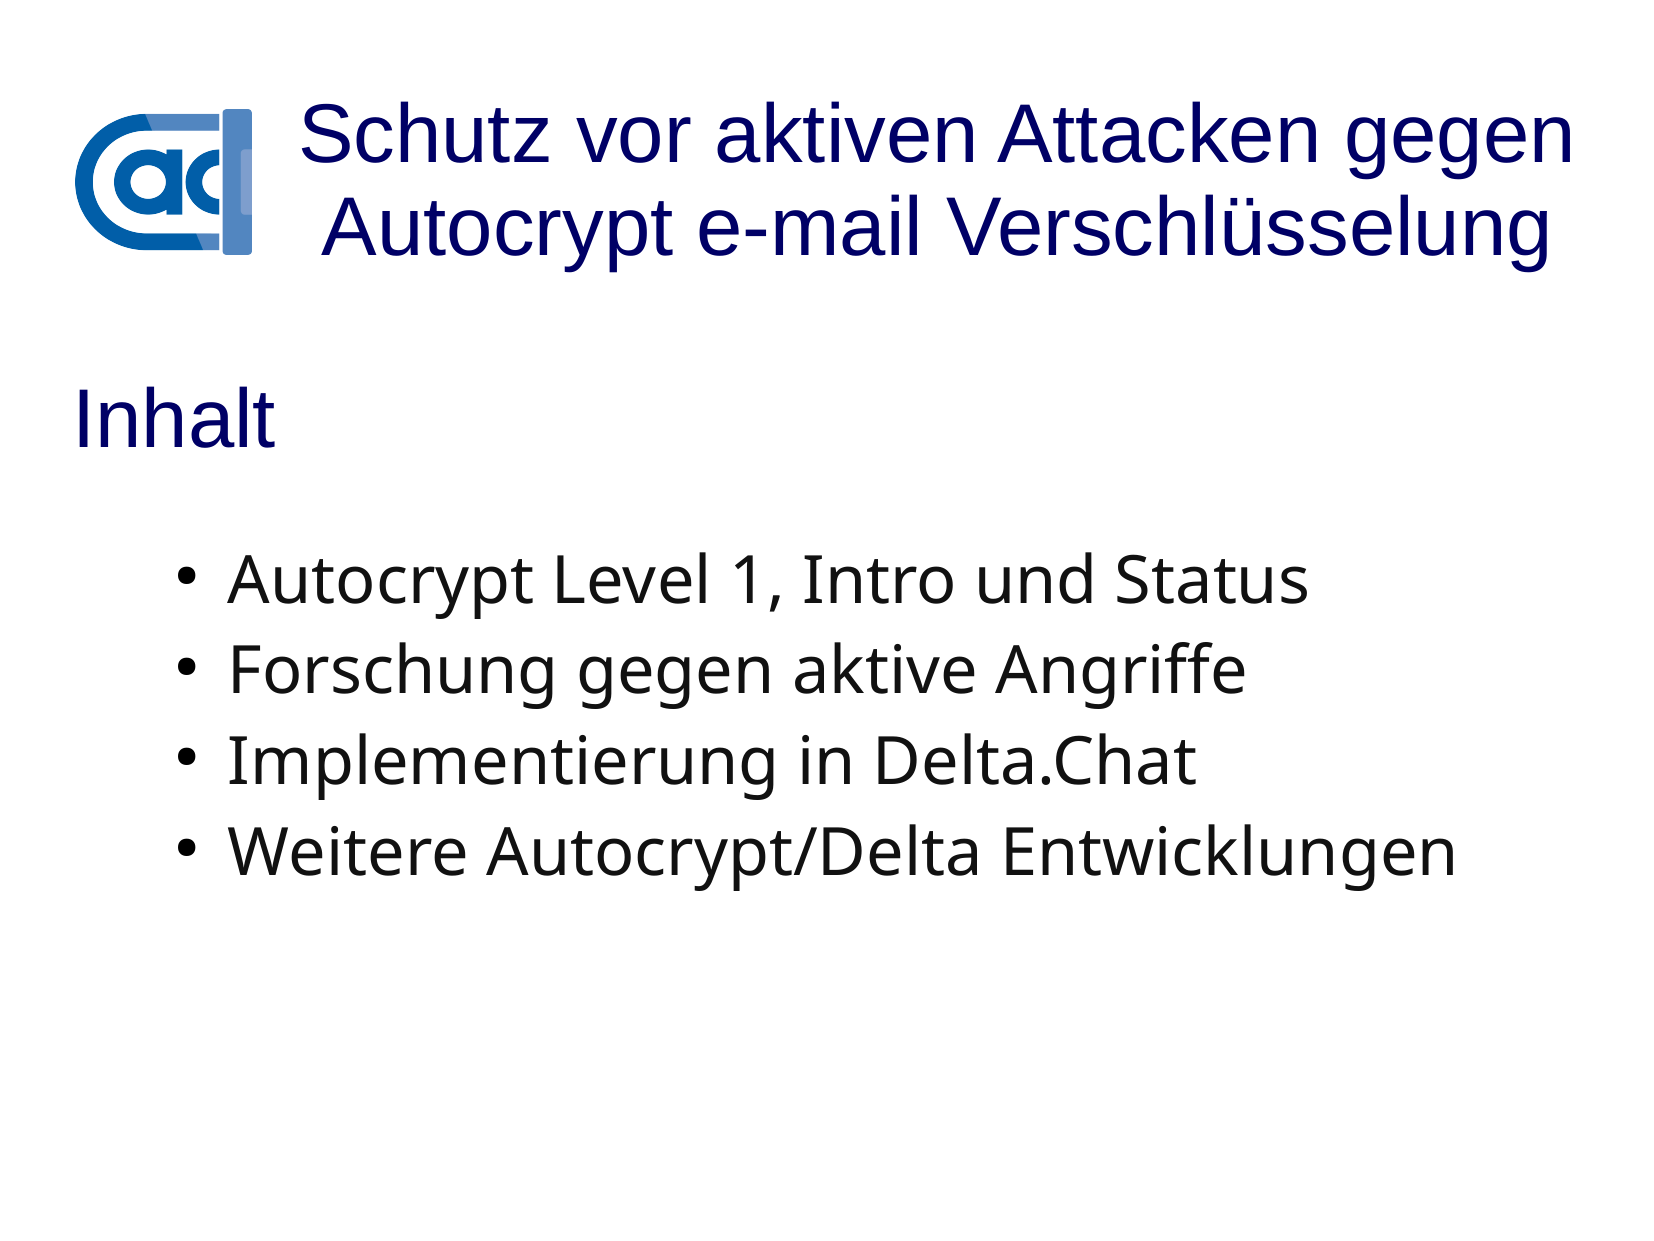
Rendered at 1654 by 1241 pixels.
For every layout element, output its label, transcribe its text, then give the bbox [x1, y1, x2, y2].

picture [75, 109, 252, 256]
title Schutz vor aktiven Attacken gegen Autocrypt e-mail Verschlüsselung [255, 40, 1621, 320]
title Inhalt [72, 315, 1561, 523]
text_box Autocrypt Level 1, Intro und Status Forschung gegen aktive Angriffe Implementierung in Delta.Chat Weitere Autocrypt/Delta Entwicklungen [142, 524, 1511, 927]
